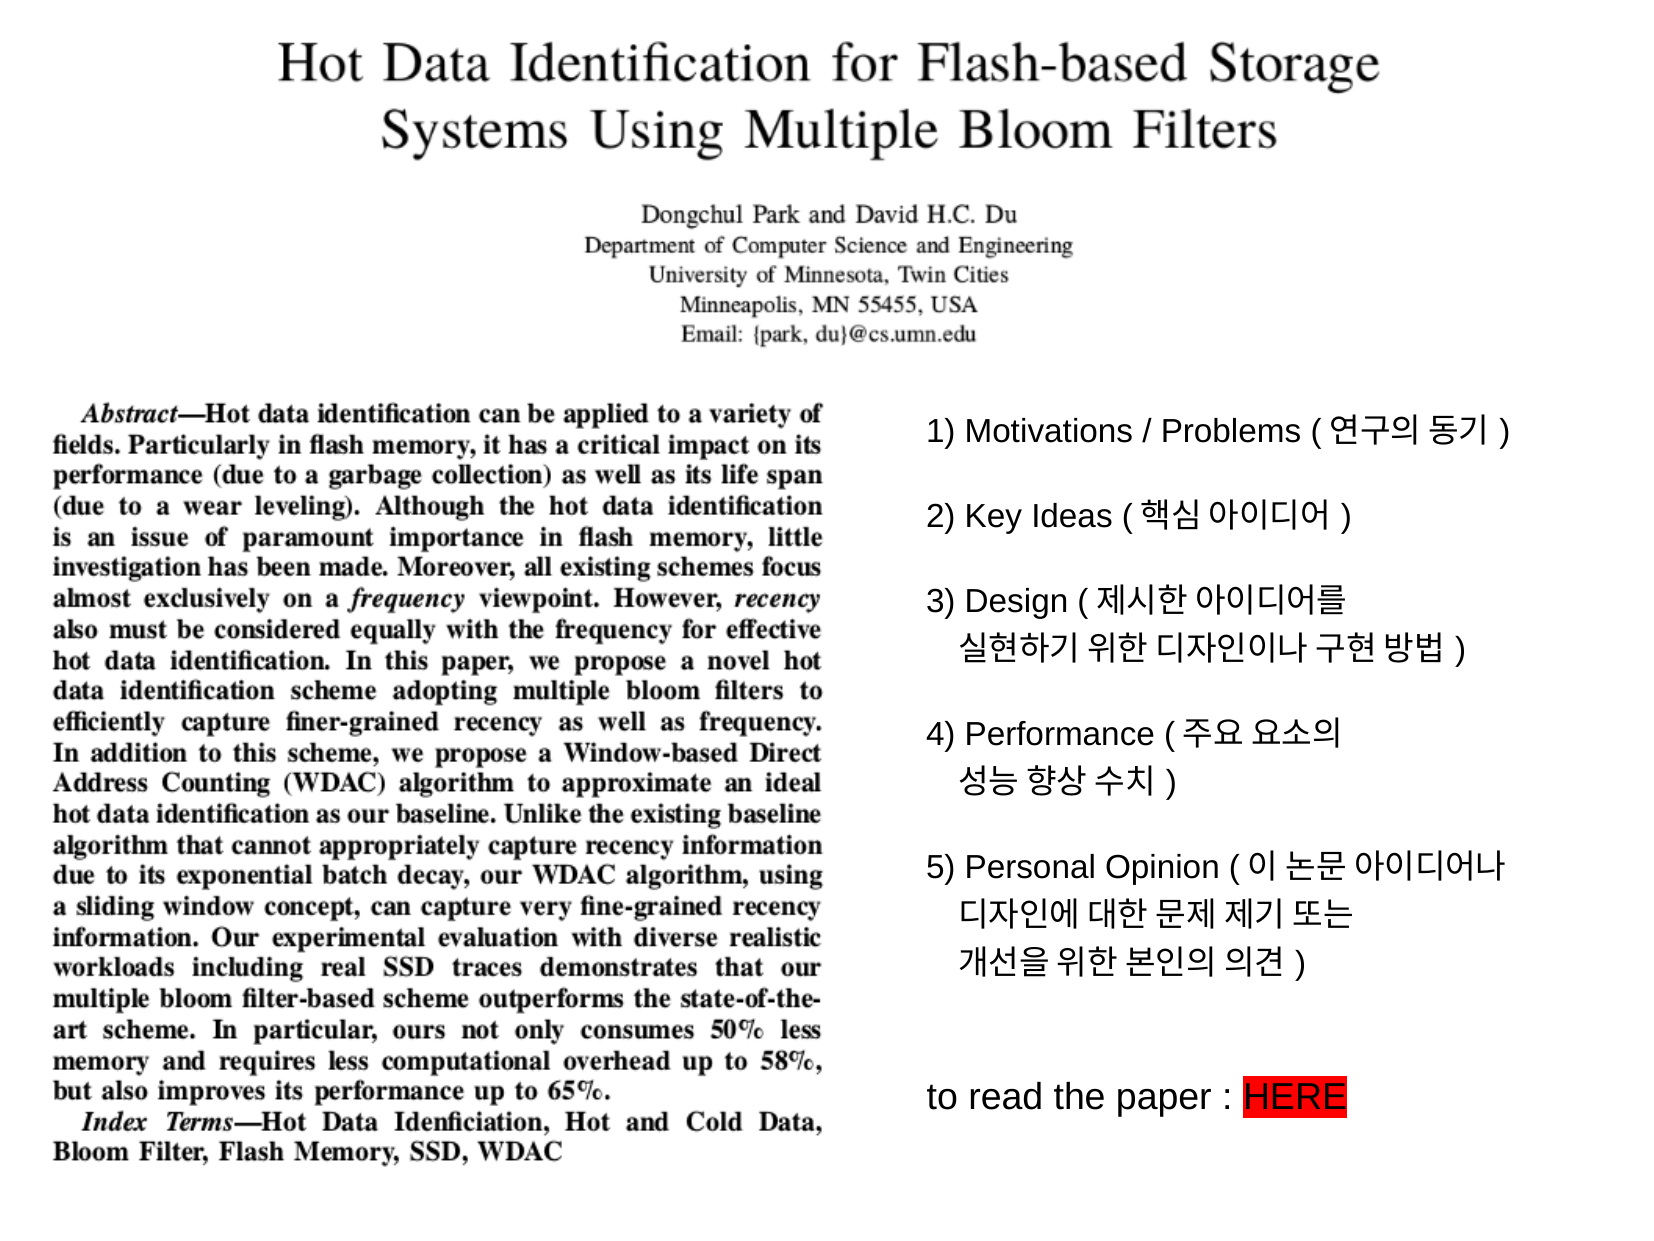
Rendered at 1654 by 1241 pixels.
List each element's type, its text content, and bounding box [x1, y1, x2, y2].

text_box to read the paper : HERE [911, 1068, 1381, 1126]
picture [25, 4, 1522, 1181]
text_box 1) Motivations / Problems (연구의 동기) 2) Key Ideas (핵심 아이디어) 3) Design (제시한 아이디어를 실현하기 위한 디자인이나 구현 방법) 4) Performance (주요 요소의 성능 향상 수치) 5) Personal Opinion (이 논문 아이디어나 디자인에 대한 문제 제기 또는 개선을 위한 본인의 의견) [911, 396, 1632, 1005]
